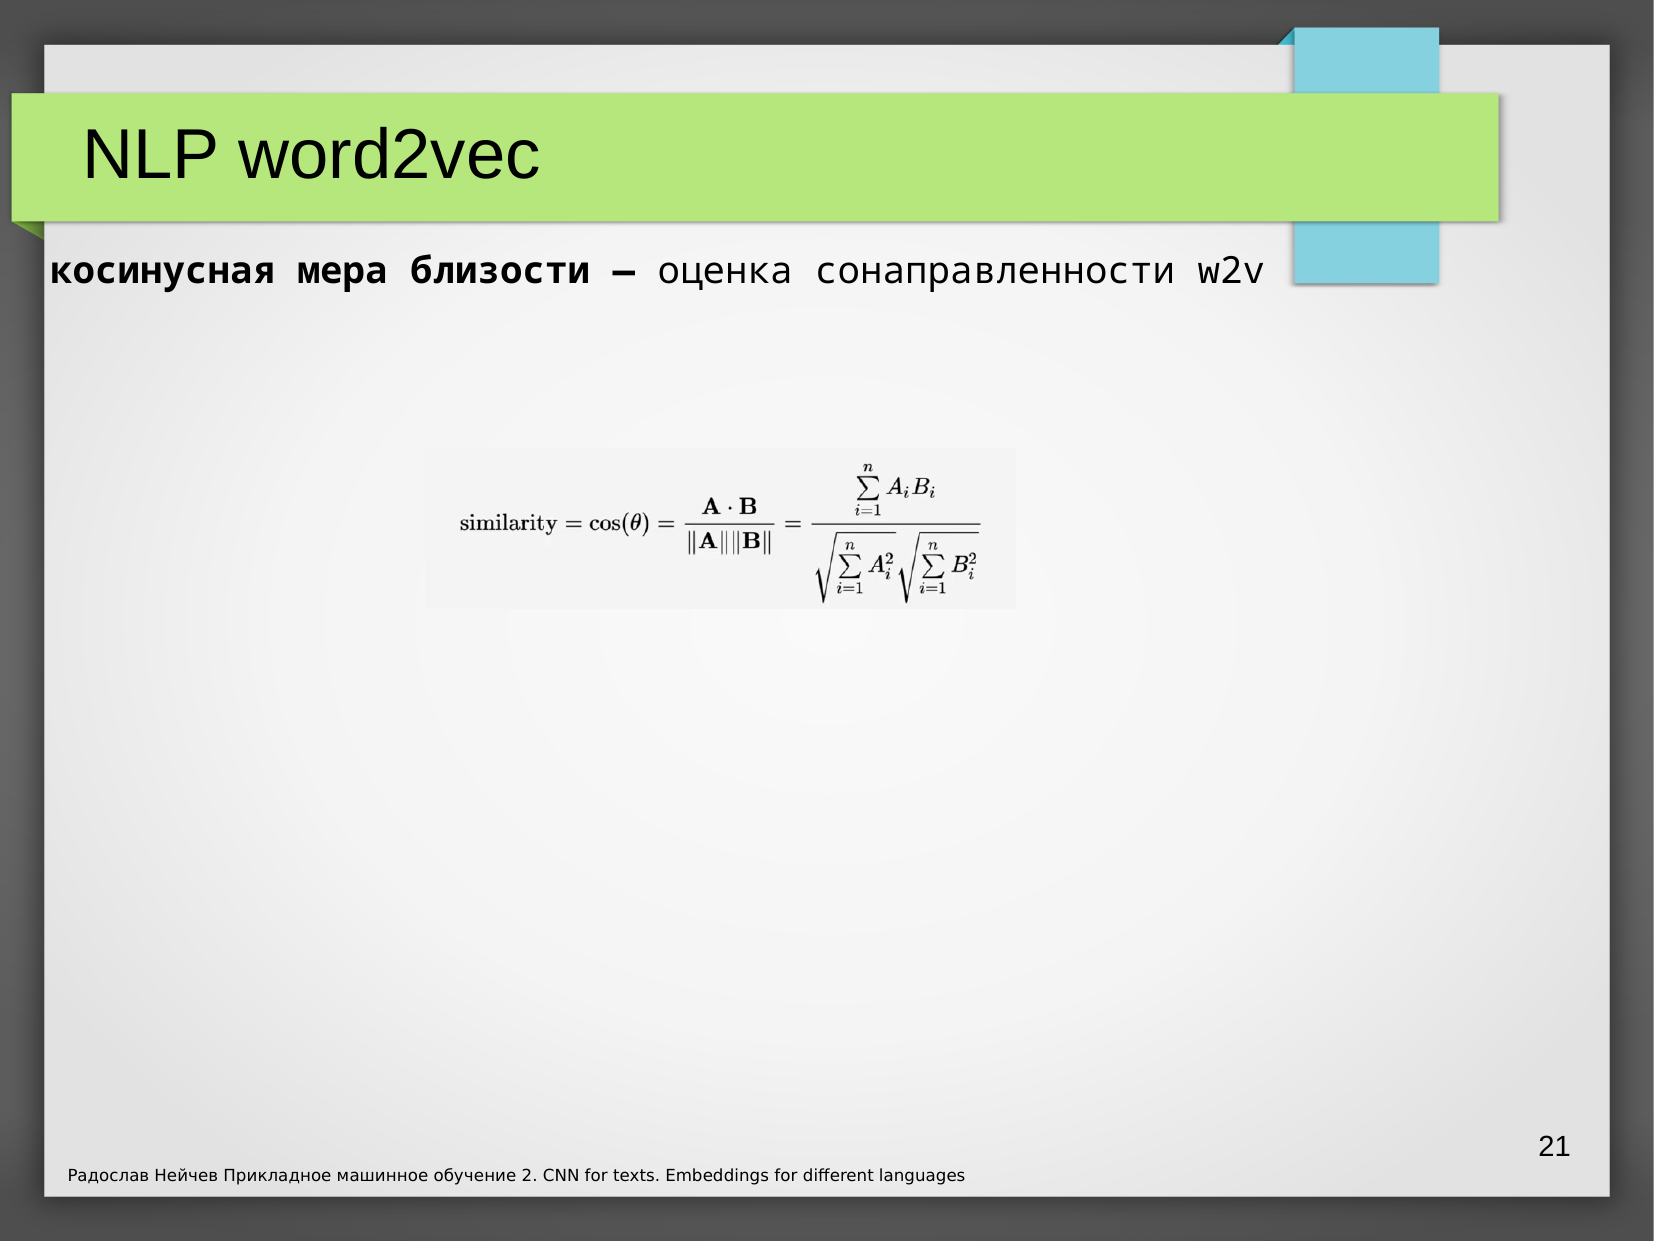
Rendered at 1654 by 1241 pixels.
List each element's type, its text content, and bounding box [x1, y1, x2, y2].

title NLP word2vec [82, 113, 1406, 194]
picture [0, 0, 1654, 1241]
text_box косинусная мера близости — оценка сонаправленности w2v [35, 236, 1300, 343]
text_box Радослав Нейчев Прикладное машинное обучение 2. CNN for texts. Embeddings for different languages [52, 1158, 1205, 1193]
